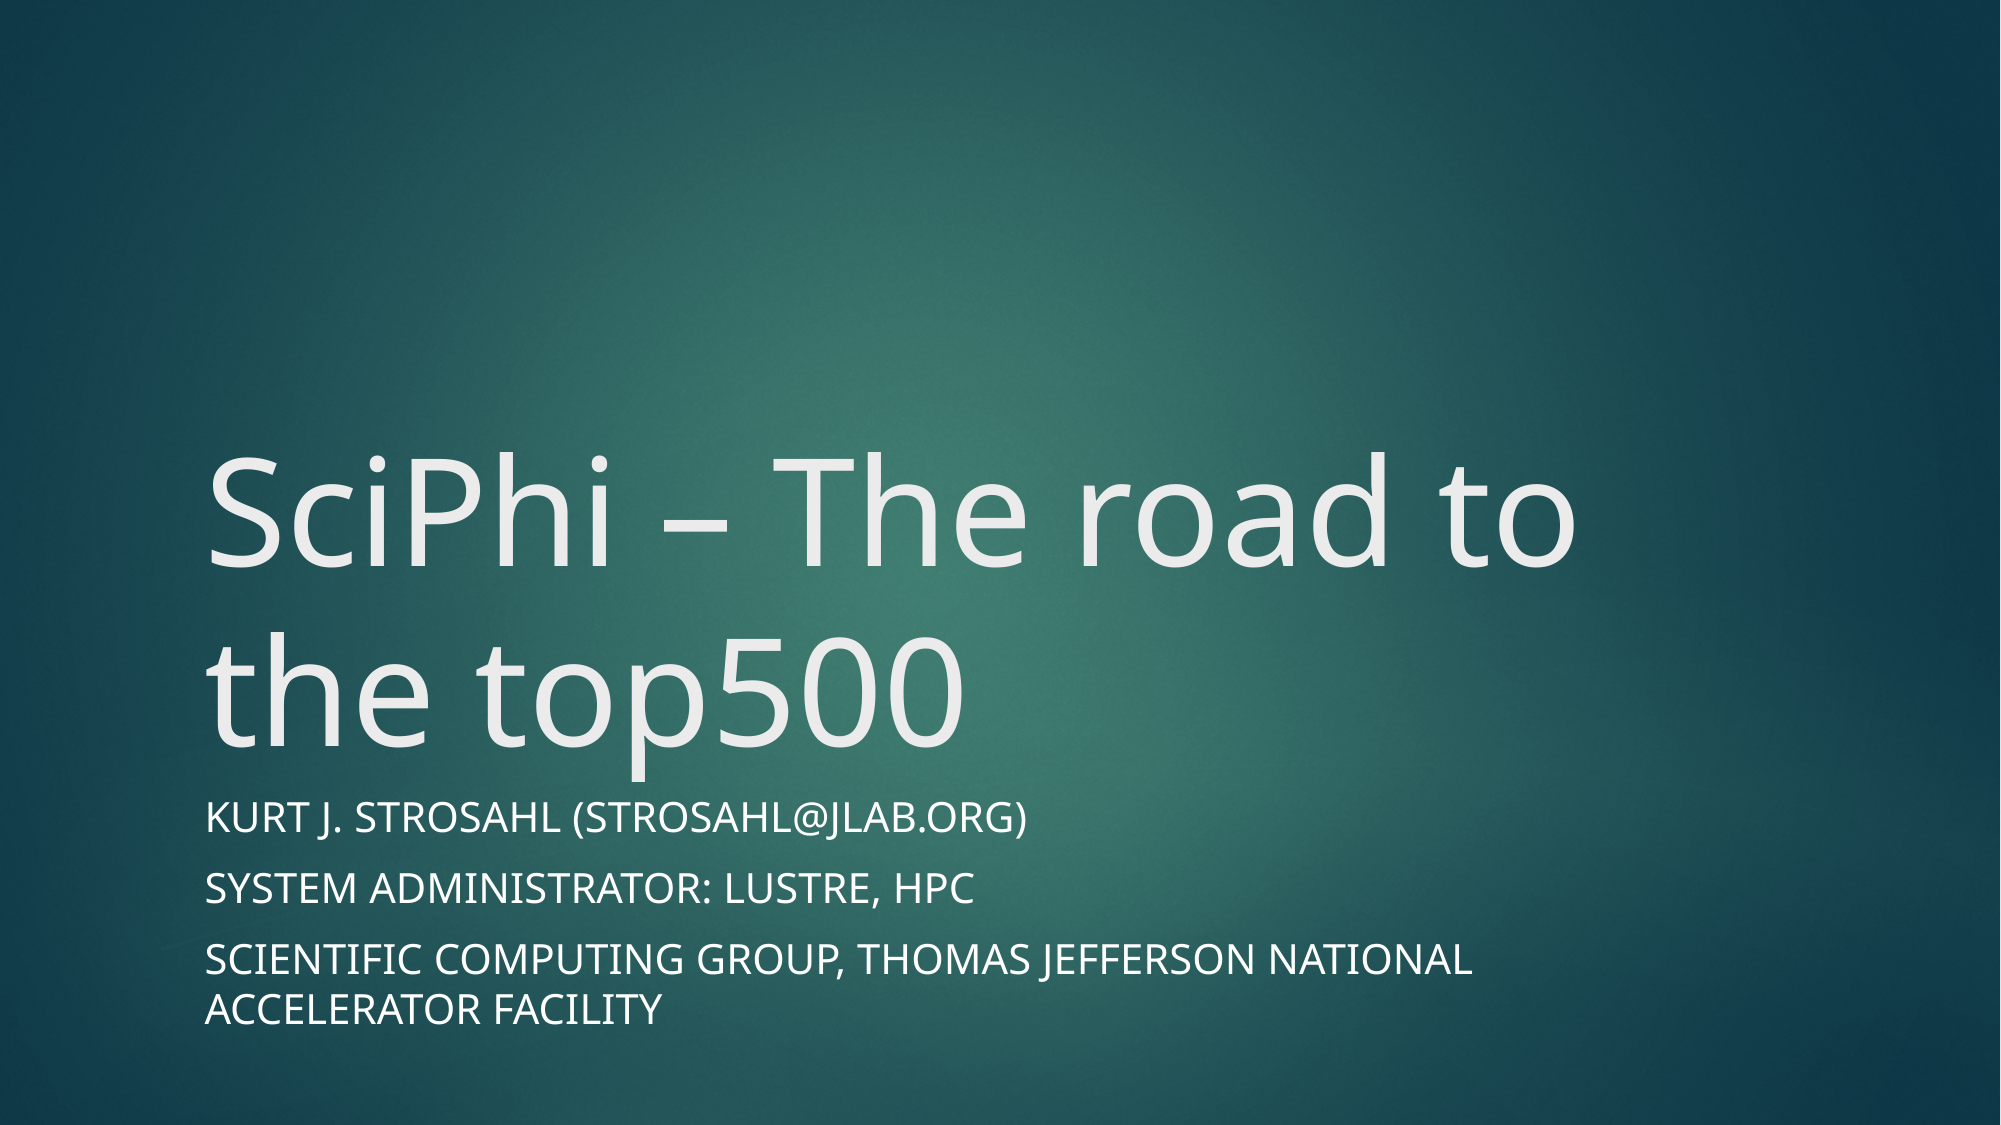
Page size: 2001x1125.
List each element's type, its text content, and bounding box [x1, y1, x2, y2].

title SciPhi – The road to the top500 [189, 237, 1638, 783]
subtitle ‌‌Kurt J. Strosahl (strosahl@jlab.org) System Administrator: Lustre, HPC Scientific Computing Group, Thomas Jefferson National Accelerator Facility [189, 783, 1638, 1006]
picture [0, 0, 2001, 1125]
